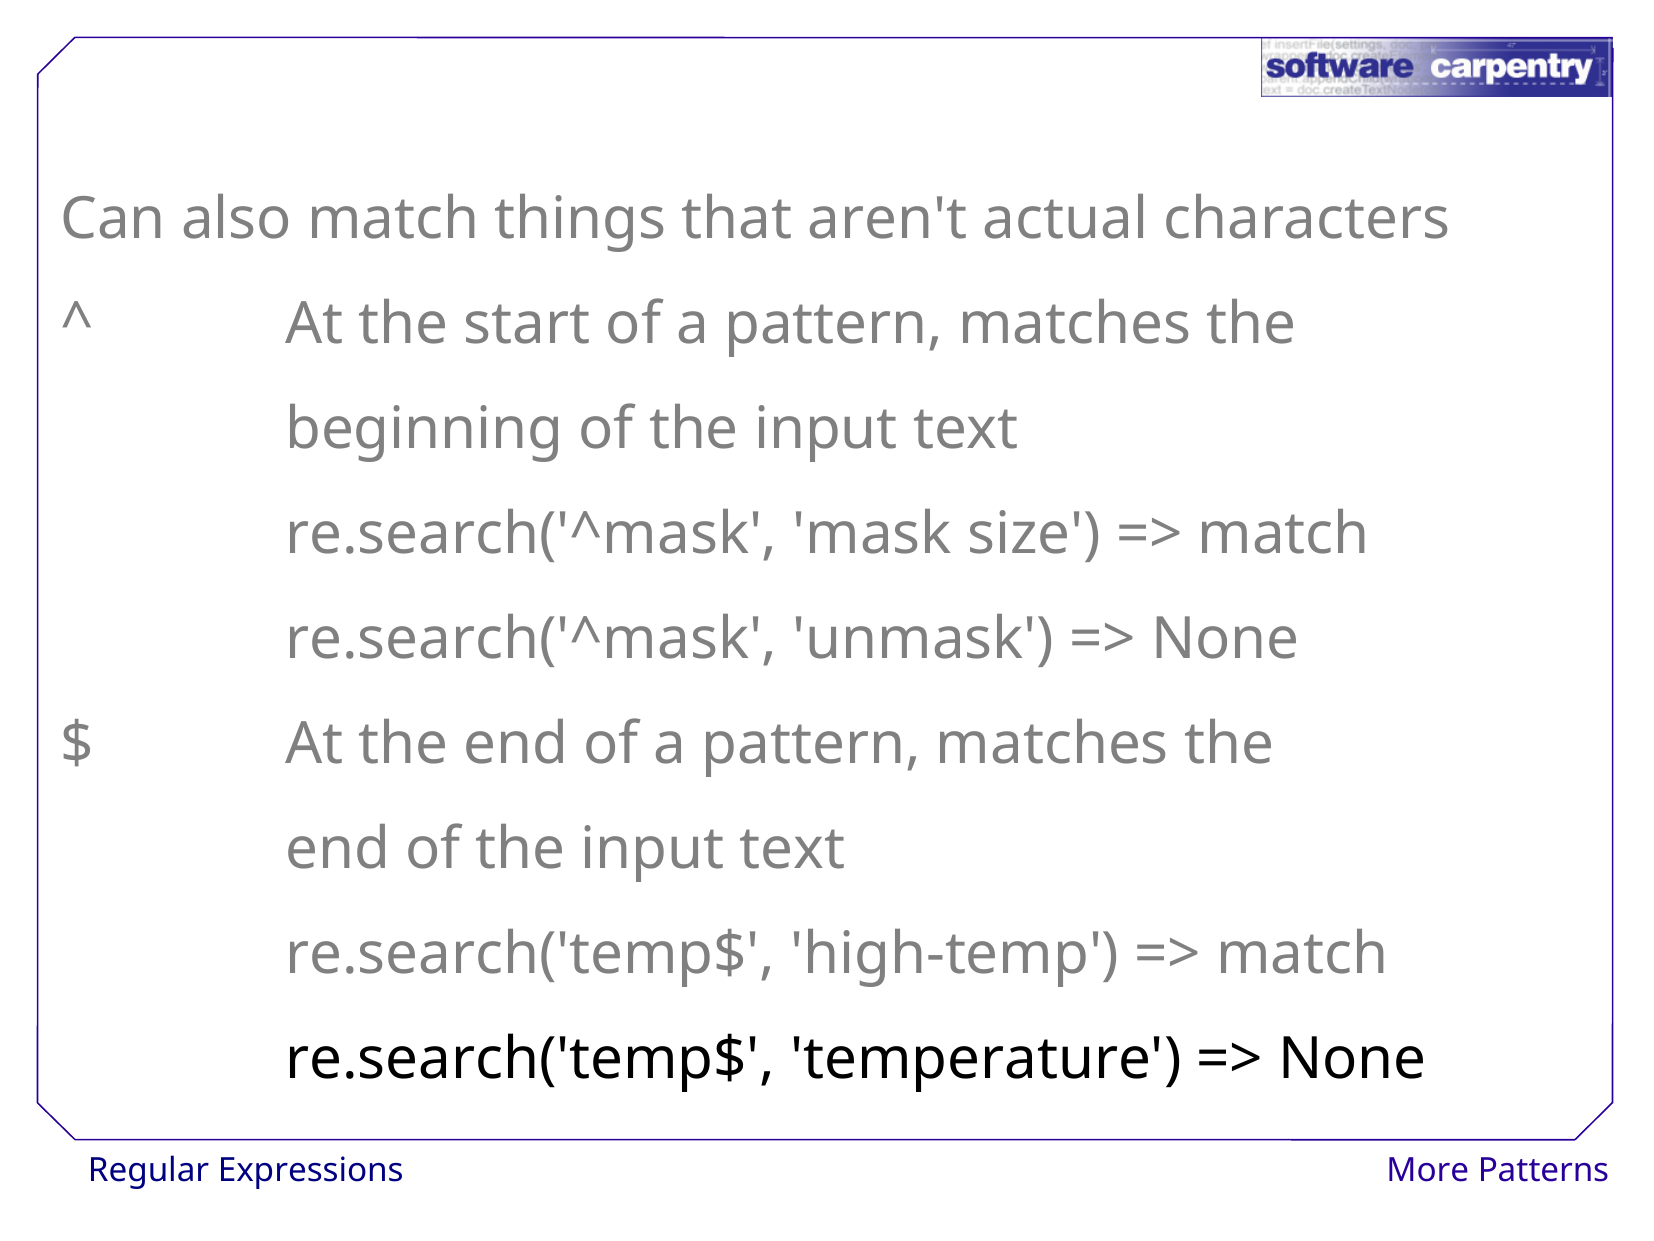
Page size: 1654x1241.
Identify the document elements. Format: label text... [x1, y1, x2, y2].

text_box Can also match things that aren't actual characters ^ At the start of a pattern, matches the beginning of the input text re.search('^mask', 'mask size') => match re.search('^mask', 'unmask') => None $ At the end of a pattern, matches the end of the input text re.search('temp$', 'high-temp') => match re.search('temp$', 'temperature') => None [45, 138, 1616, 1098]
picture [1261, 39, 1613, 97]
